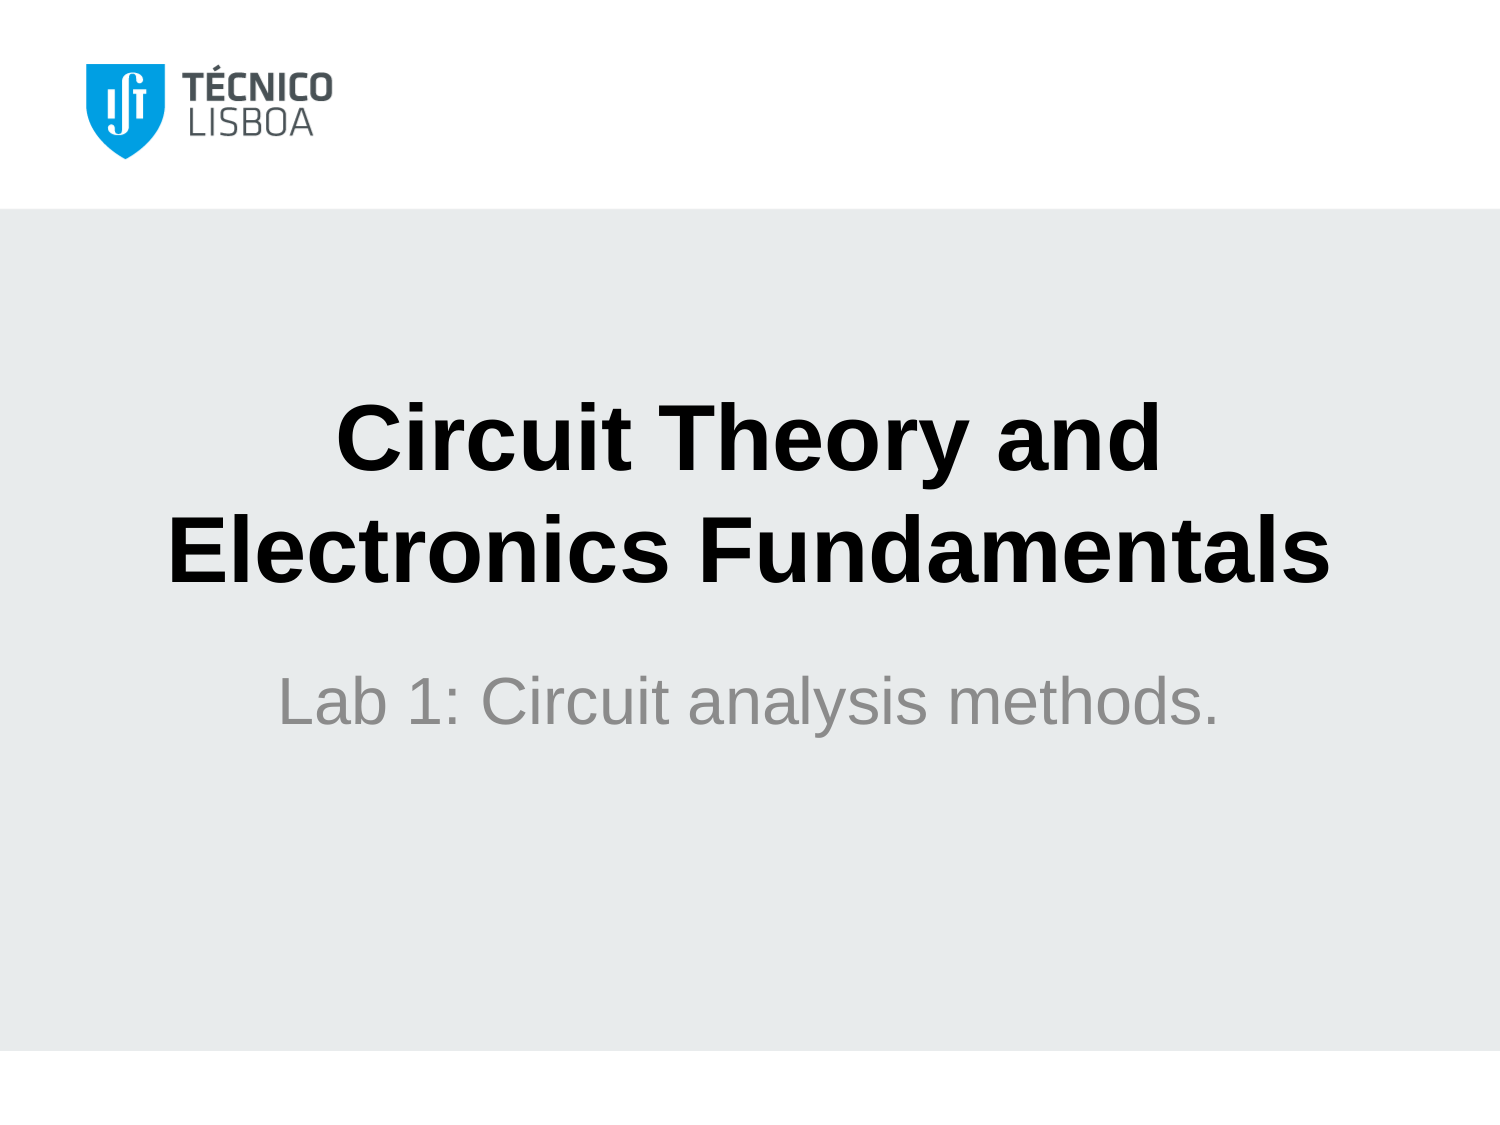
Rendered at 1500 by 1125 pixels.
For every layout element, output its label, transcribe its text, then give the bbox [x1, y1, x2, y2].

subtitle Lab 1: Circuit analysis methods. [121, 655, 1378, 747]
picture [0, 0, 1500, 1125]
title Circuit Theory and Electronics Fundamentals [121, 322, 1378, 655]
